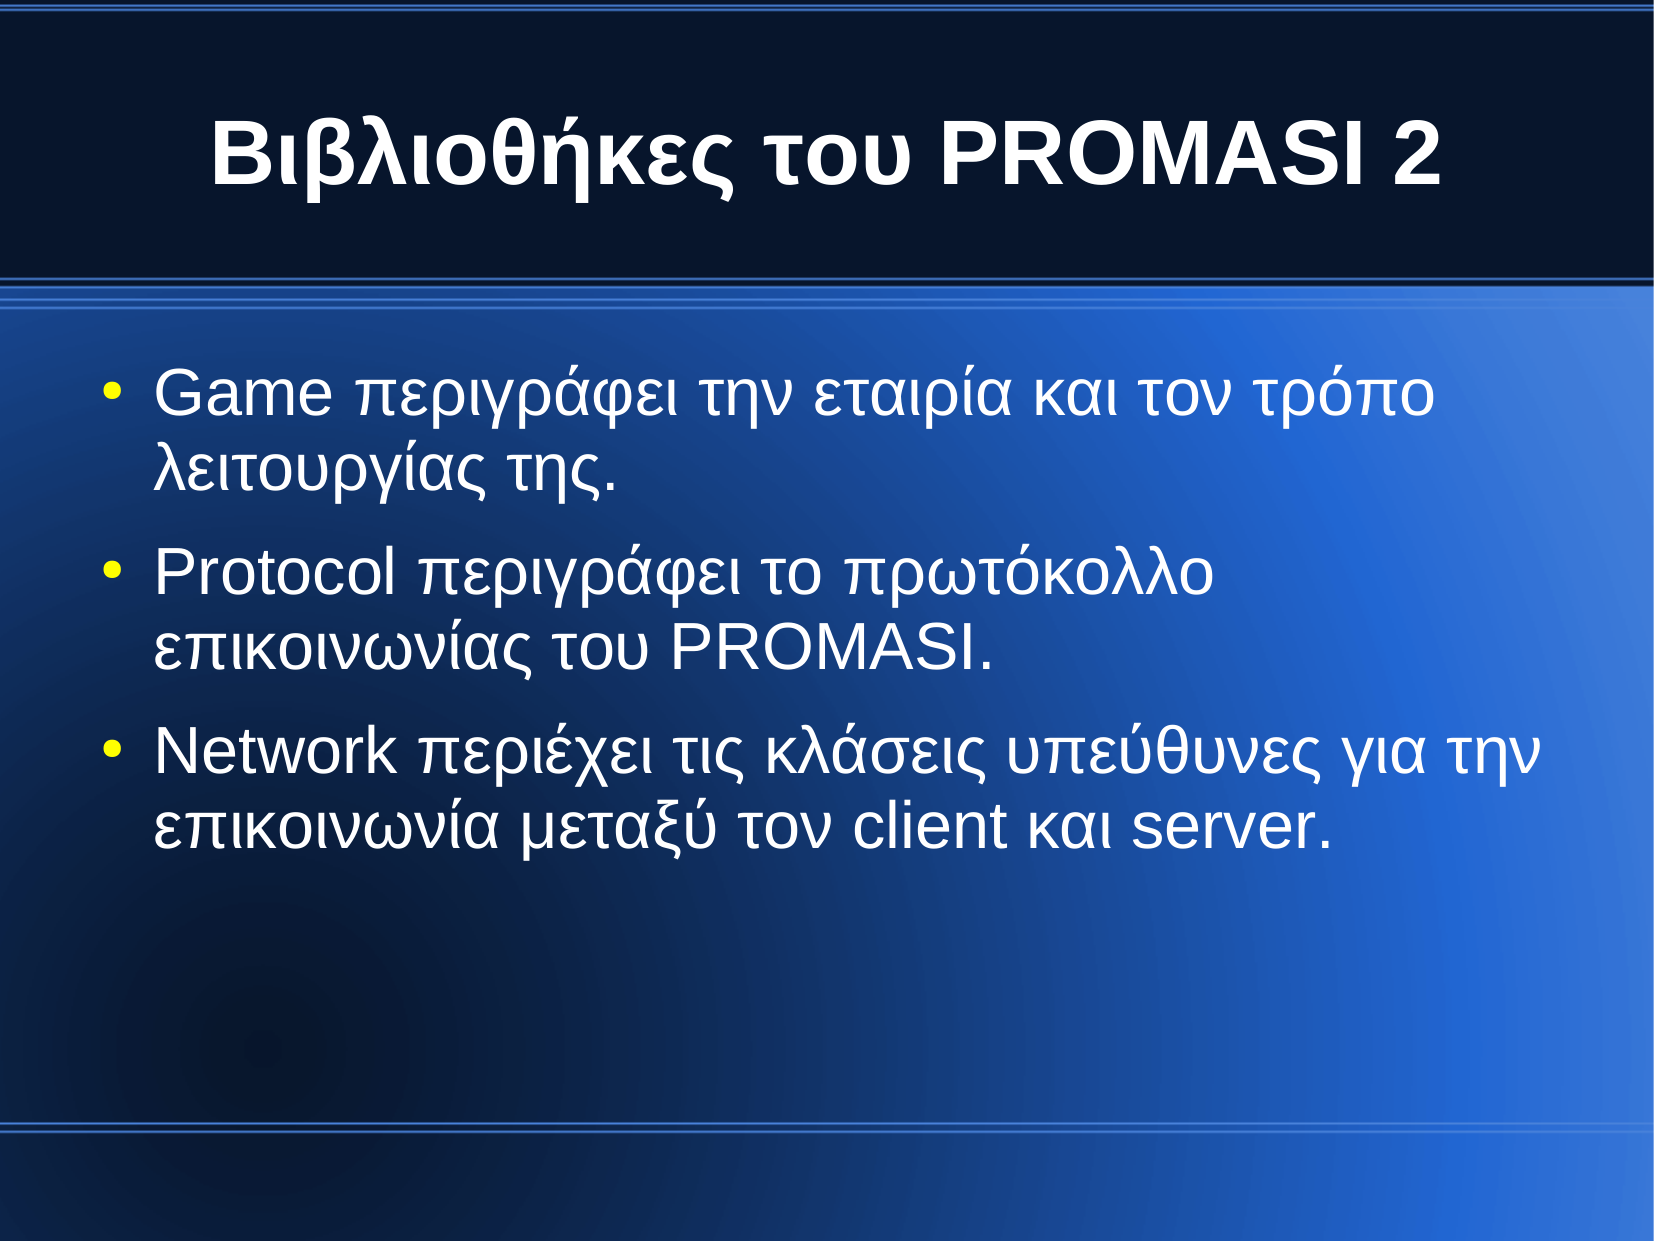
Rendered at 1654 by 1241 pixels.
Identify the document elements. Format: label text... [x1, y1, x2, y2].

picture [0, 0, 1654, 1241]
title Βιβλιοθήκες του PROMASI 2 [82, 49, 1571, 257]
list Game περιγράφει την εταιρία και τον τρόπο λειτουργίας της. Protocol περιγράφει το πρωτόκολλο επικοινωνίας του PROMASI. Network περιέχει τις κλάσεις υπεύθυνες για την επικοινωνία μεταξύ τον client και server. [82, 355, 1571, 1174]
